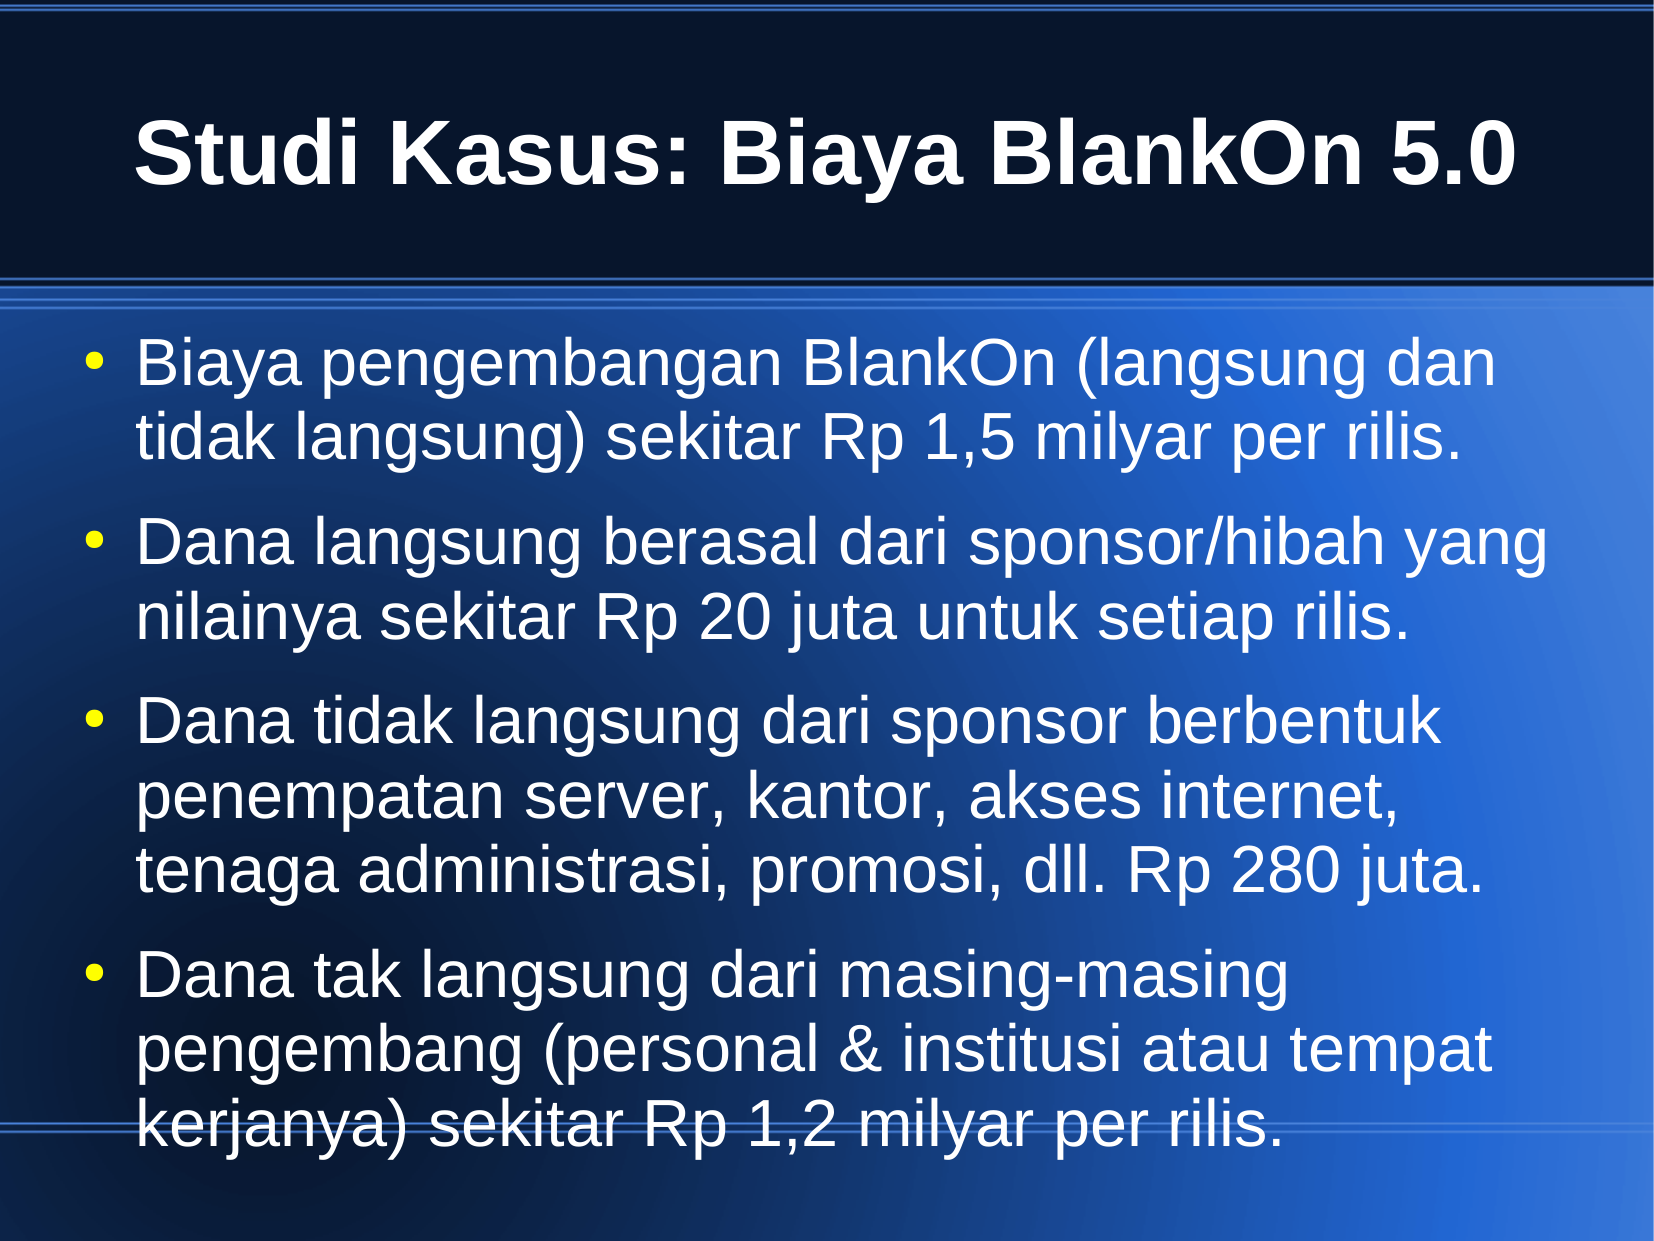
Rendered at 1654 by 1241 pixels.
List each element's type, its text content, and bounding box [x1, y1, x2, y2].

list Biaya pengembangan BlankOn (langsung dan tidak langsung) sekitar Rp 1,5 milyar per rilis. Dana langsung berasal dari sponsor/hibah yang nilainya sekitar Rp 20 juta untuk setiap rilis. Dana tidak langsung dari sponsor berbentuk penempatan server, kantor, akses internet, tenaga administrasi, promosi, dll. Rp 280 juta. Dana tak langsung dari masing-masing pengembang (personal & institusi atau tempat kerjanya) sekitar Rp 1,2 milyar per rilis. [64, 324, 1601, 1162]
picture [0, 0, 1654, 1241]
title Studi Kasus: Biaya BlankOn 5.0 [82, 49, 1571, 257]
